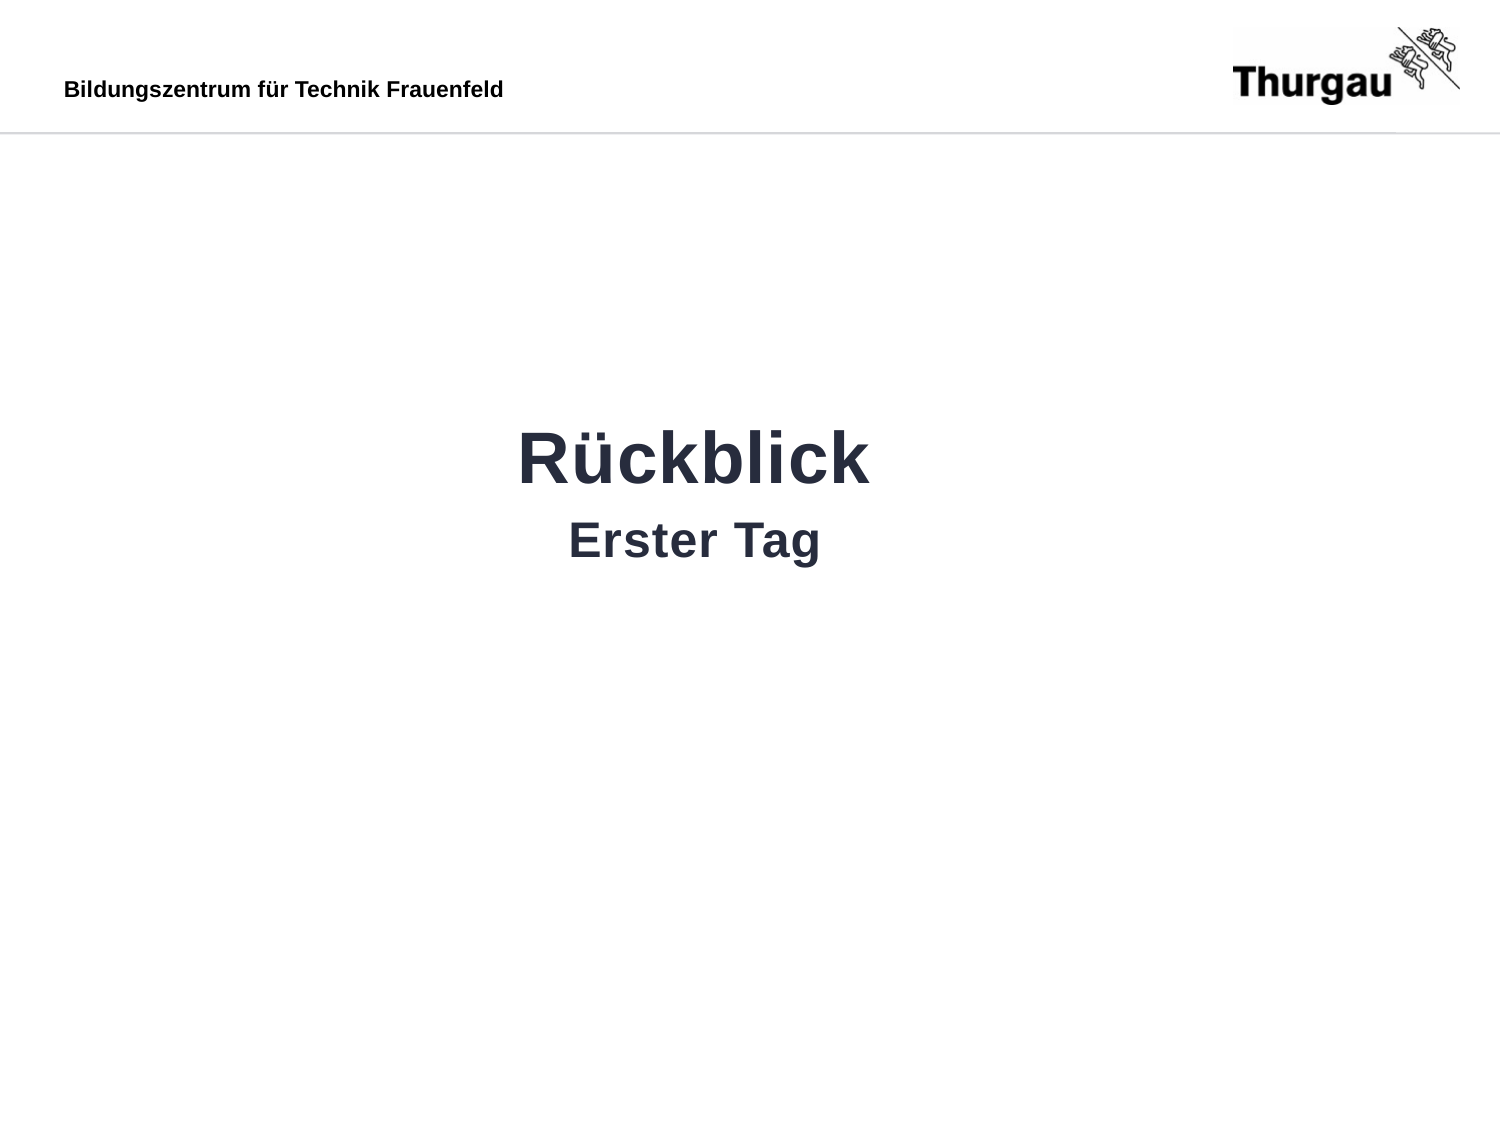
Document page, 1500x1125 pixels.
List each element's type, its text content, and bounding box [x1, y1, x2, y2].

text_box Rückblick Erster Tag [463, 422, 926, 504]
picture [1233, 27, 1460, 105]
text_box Bildungszentrum für Technik Frauenfeld [48, 65, 667, 115]
